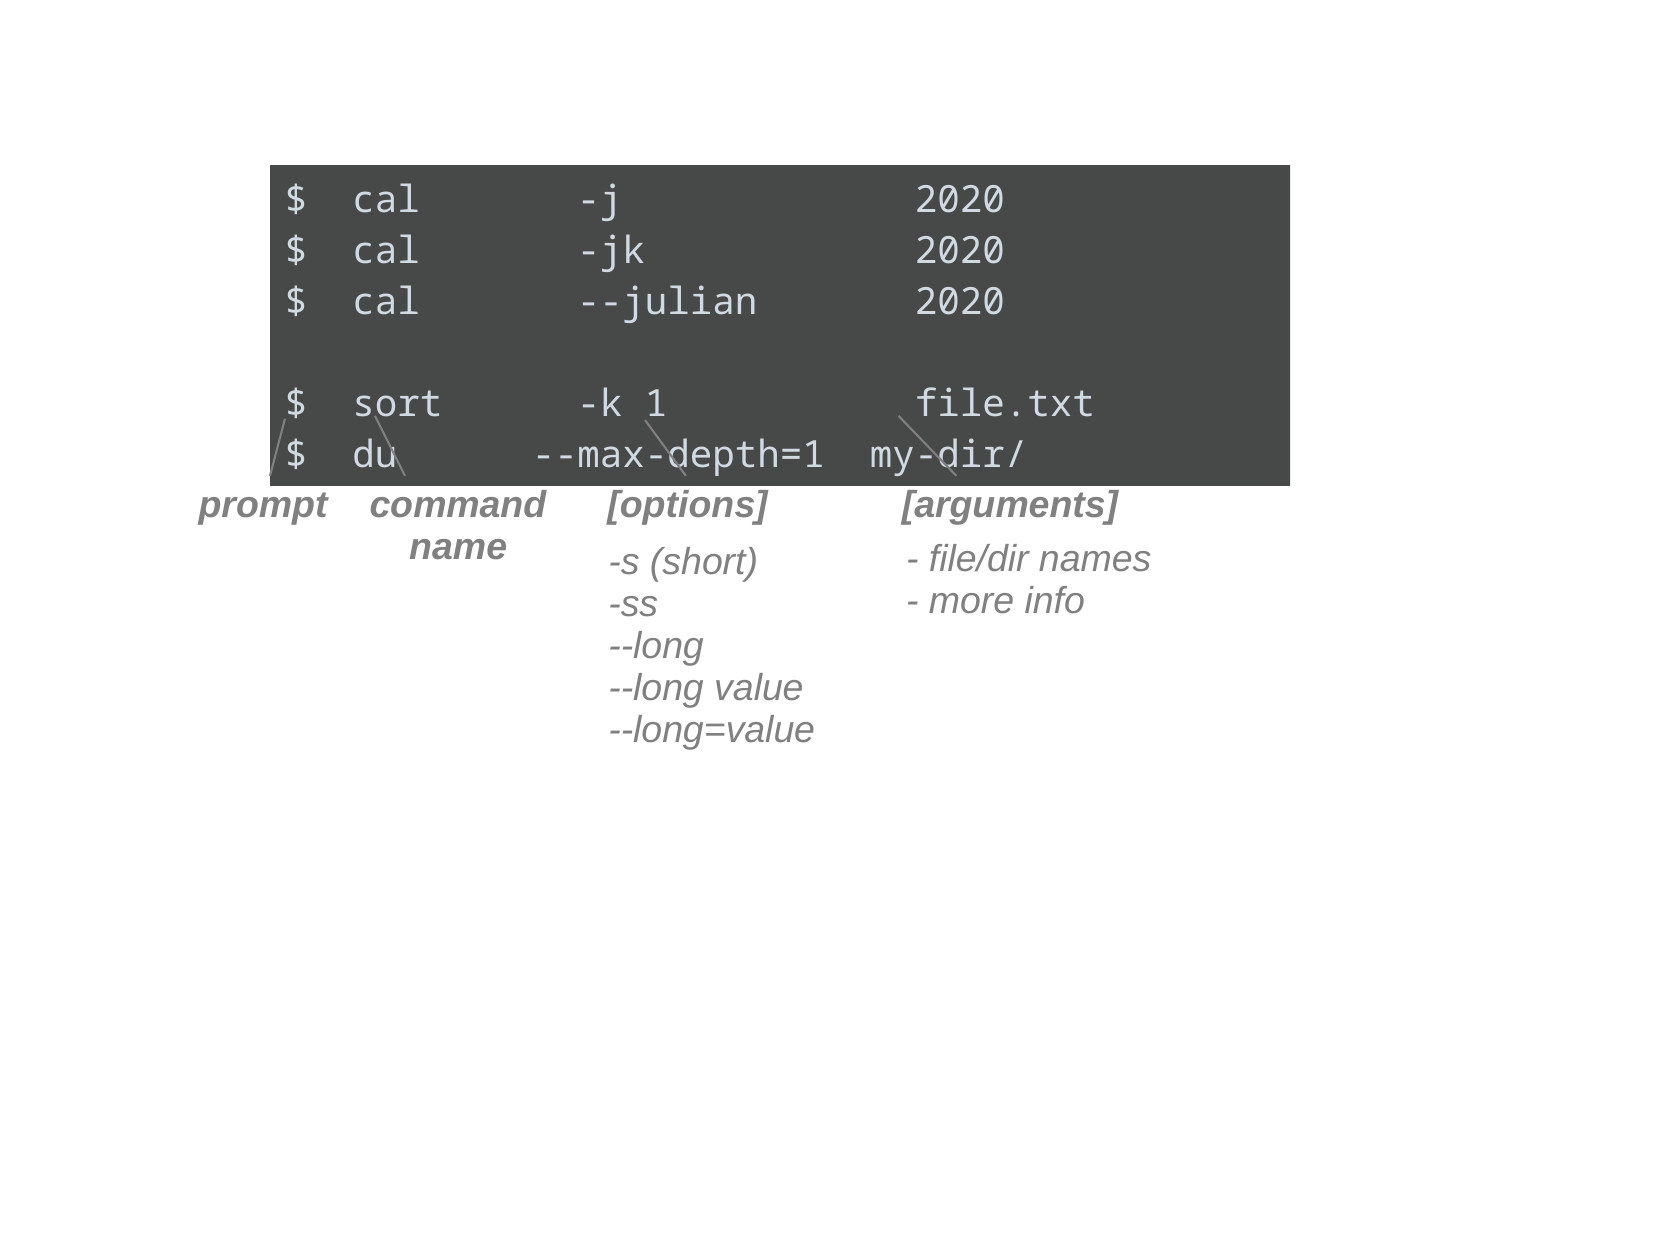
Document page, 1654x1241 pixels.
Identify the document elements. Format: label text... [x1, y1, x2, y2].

text_box $ cal -j 2020 $ cal -jk 2020 $ cal --julian 2020 $ sort -k 1 file.txt $ du --max-depth=1 my-dir/ [270, 165, 1291, 411]
text_box command name [346, 475, 571, 581]
text_box [options] [529, 475, 846, 575]
text_box [arguments] [865, 475, 1155, 575]
text_box - file/dir names - more info [891, 530, 1167, 630]
text_box prompt [151, 475, 376, 536]
text_box -s (short) -ss --long --long value --long=value [593, 533, 831, 758]
